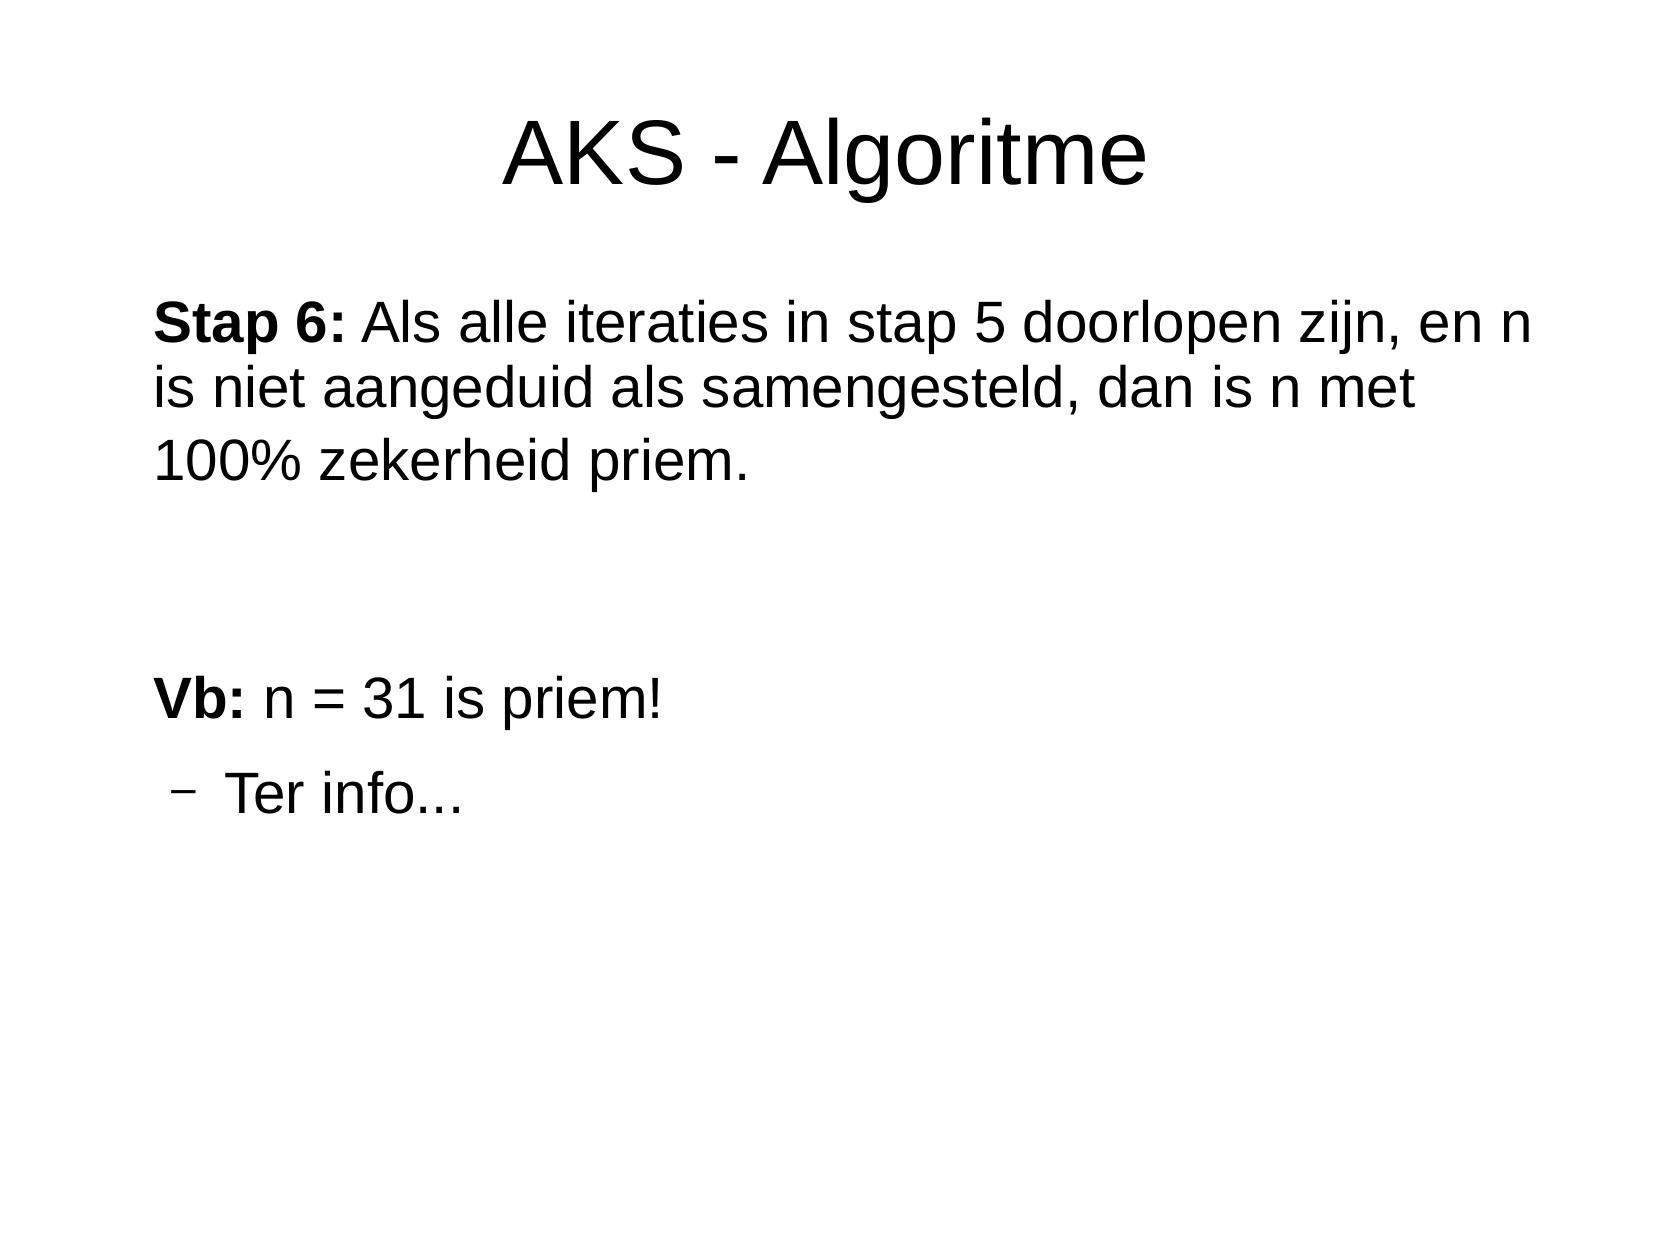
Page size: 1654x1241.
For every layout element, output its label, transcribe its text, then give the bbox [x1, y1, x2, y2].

list Vb: n = 31 is priem! Ter info... [82, 665, 1571, 1009]
title AKS - Algoritme [82, 49, 1571, 257]
list Stap 6: Als alle iteraties in stap 5 doorlopen zijn, en n is niet aangeduid als samengesteld, dan is n met 100% zekerheid priem. [82, 290, 1571, 634]
